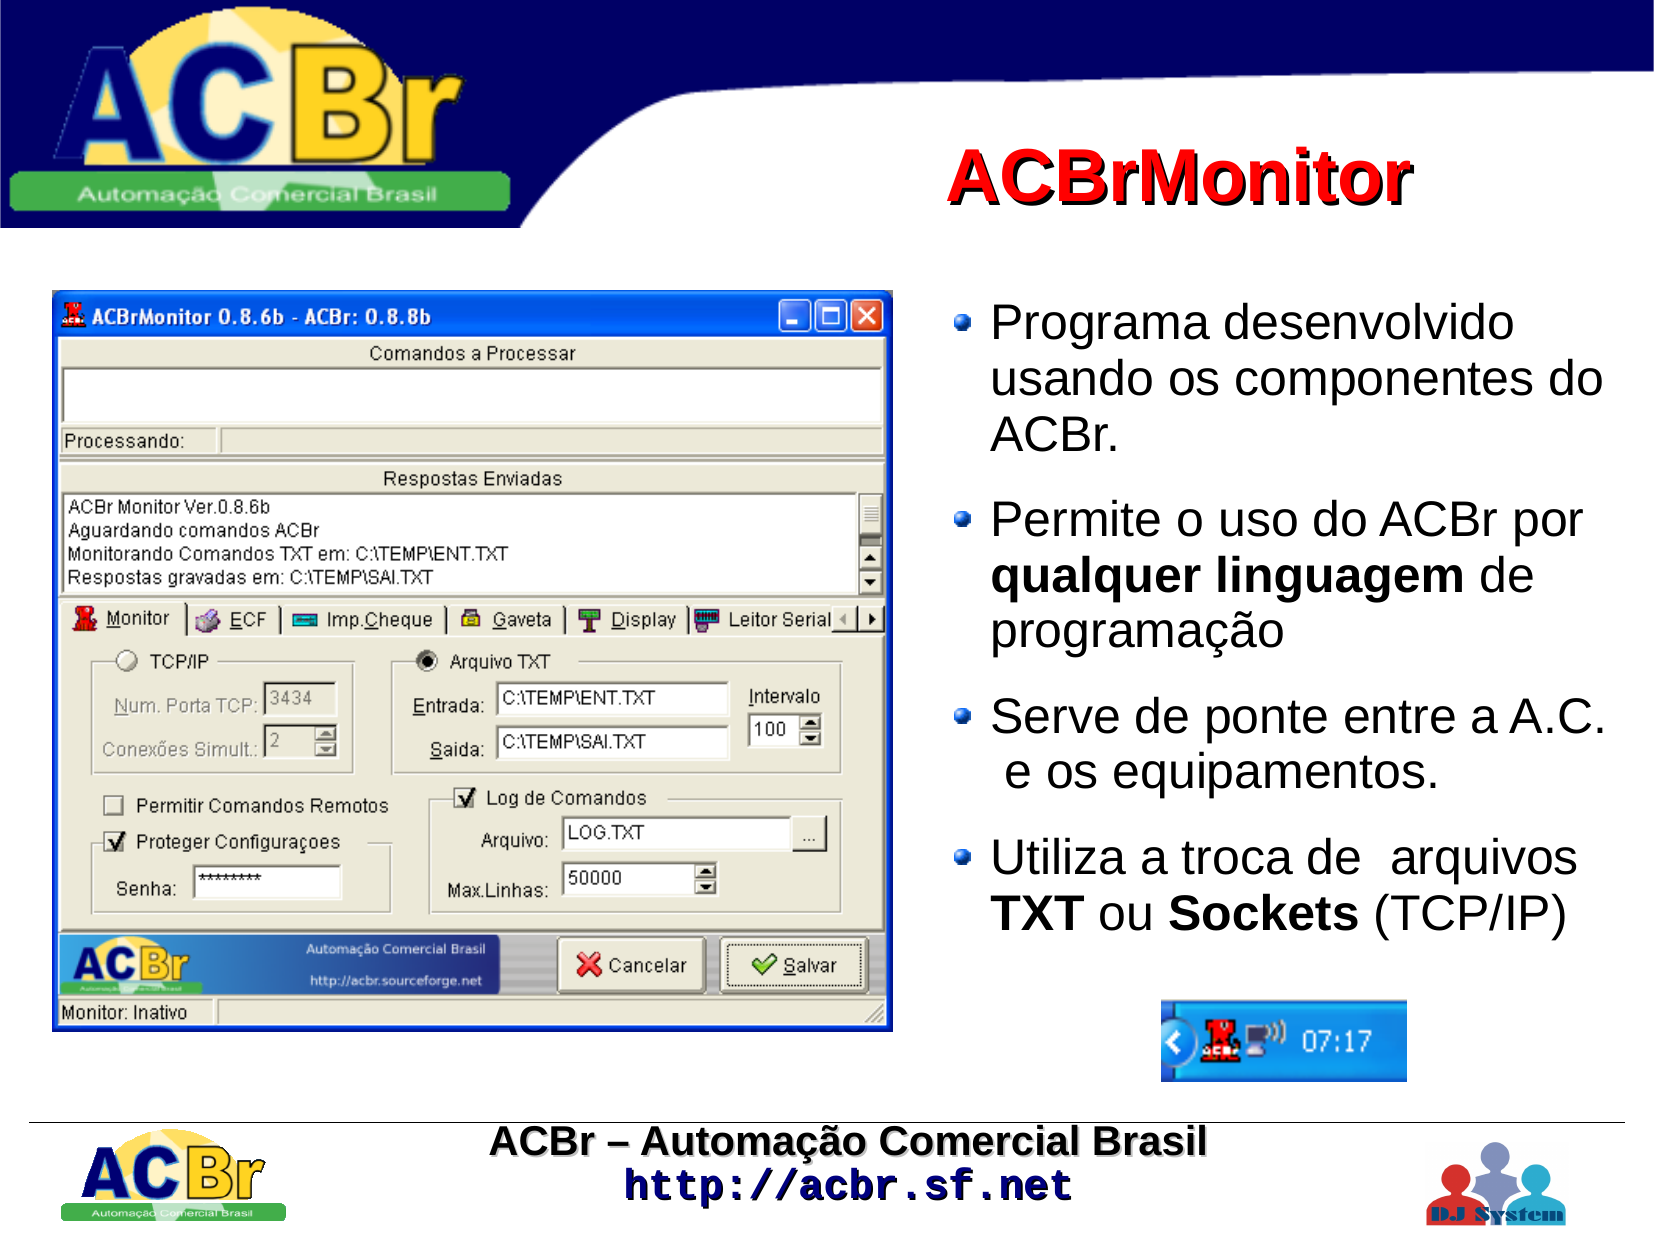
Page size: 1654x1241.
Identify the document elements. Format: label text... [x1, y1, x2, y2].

picture [0, 0, 1654, 228]
list Programa desenvolvido usando os componentes do ACBr. Permite o uso do ACBr por qualquer linguagem de programação Serve de ponte entre a A.C. e os equipamentos. Utiliza a troca de arquivos TXT ou Sockets (TCP/IP) [919, 294, 1613, 966]
picture [1161, 999, 1407, 1082]
title ACBrMonitor [653, 115, 1631, 237]
picture [52, 290, 893, 1032]
picture [1425, 1142, 1569, 1227]
picture [59, 1127, 287, 1224]
